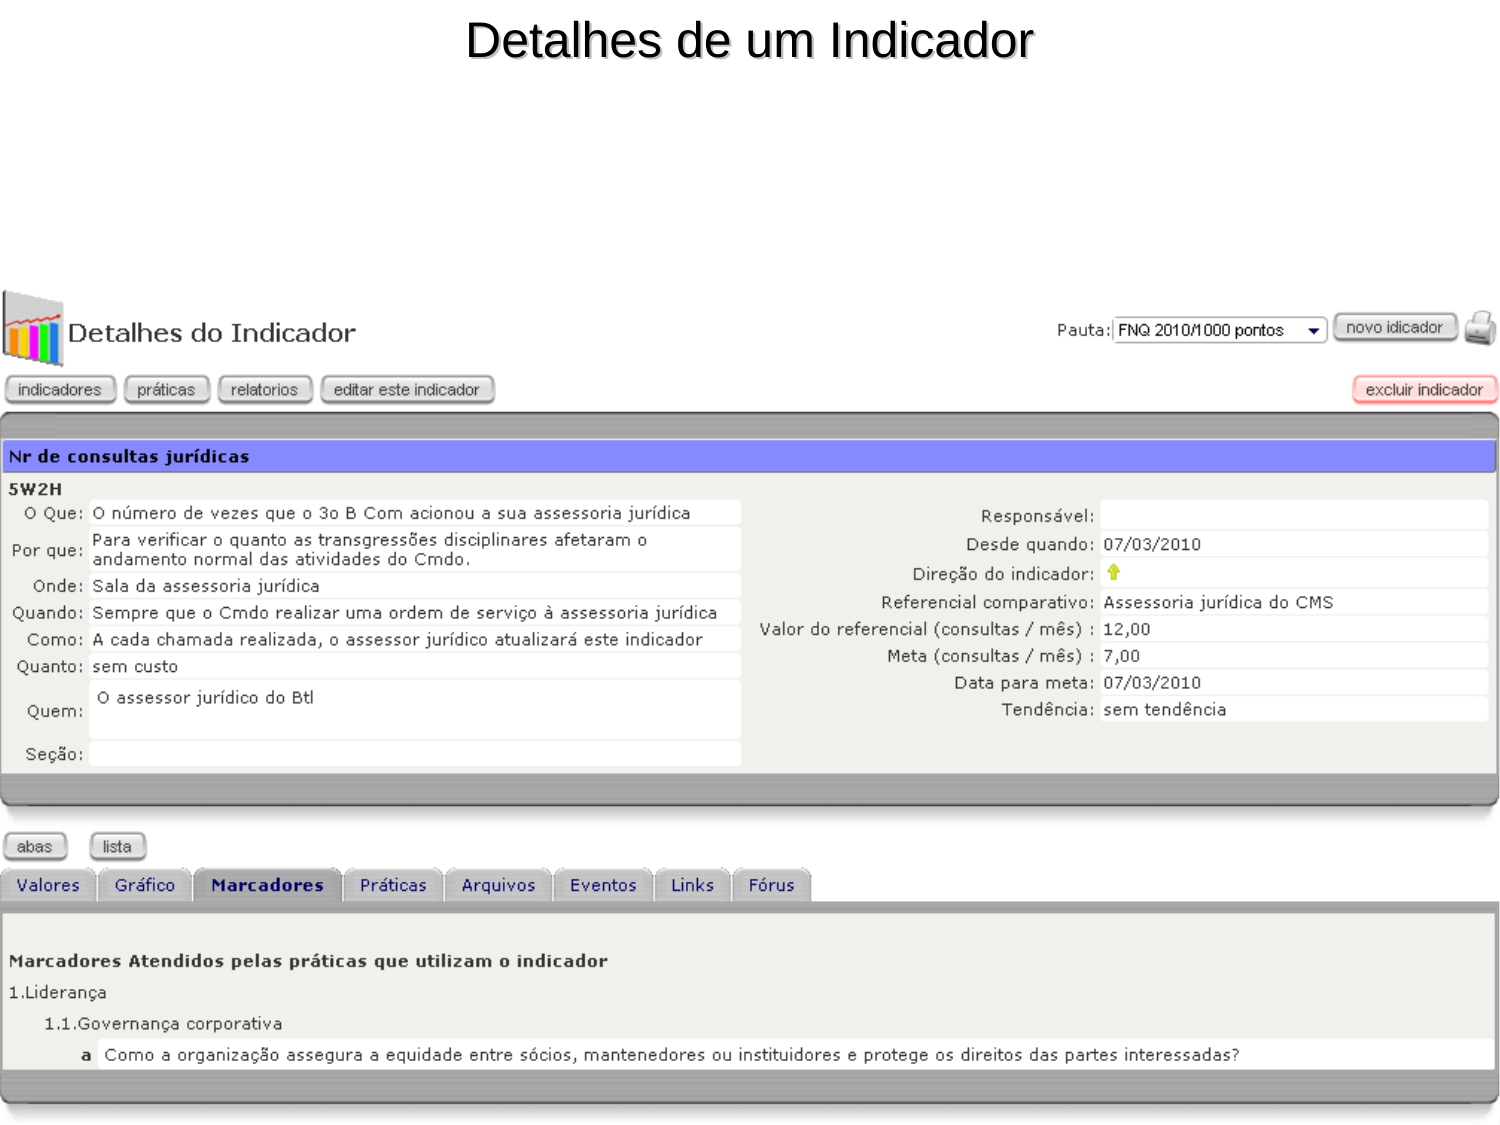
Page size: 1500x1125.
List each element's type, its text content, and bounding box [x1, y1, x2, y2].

picture [0, 287, 1500, 1125]
text_box Detalhes de um Indicador [0, 0, 1500, 76]
